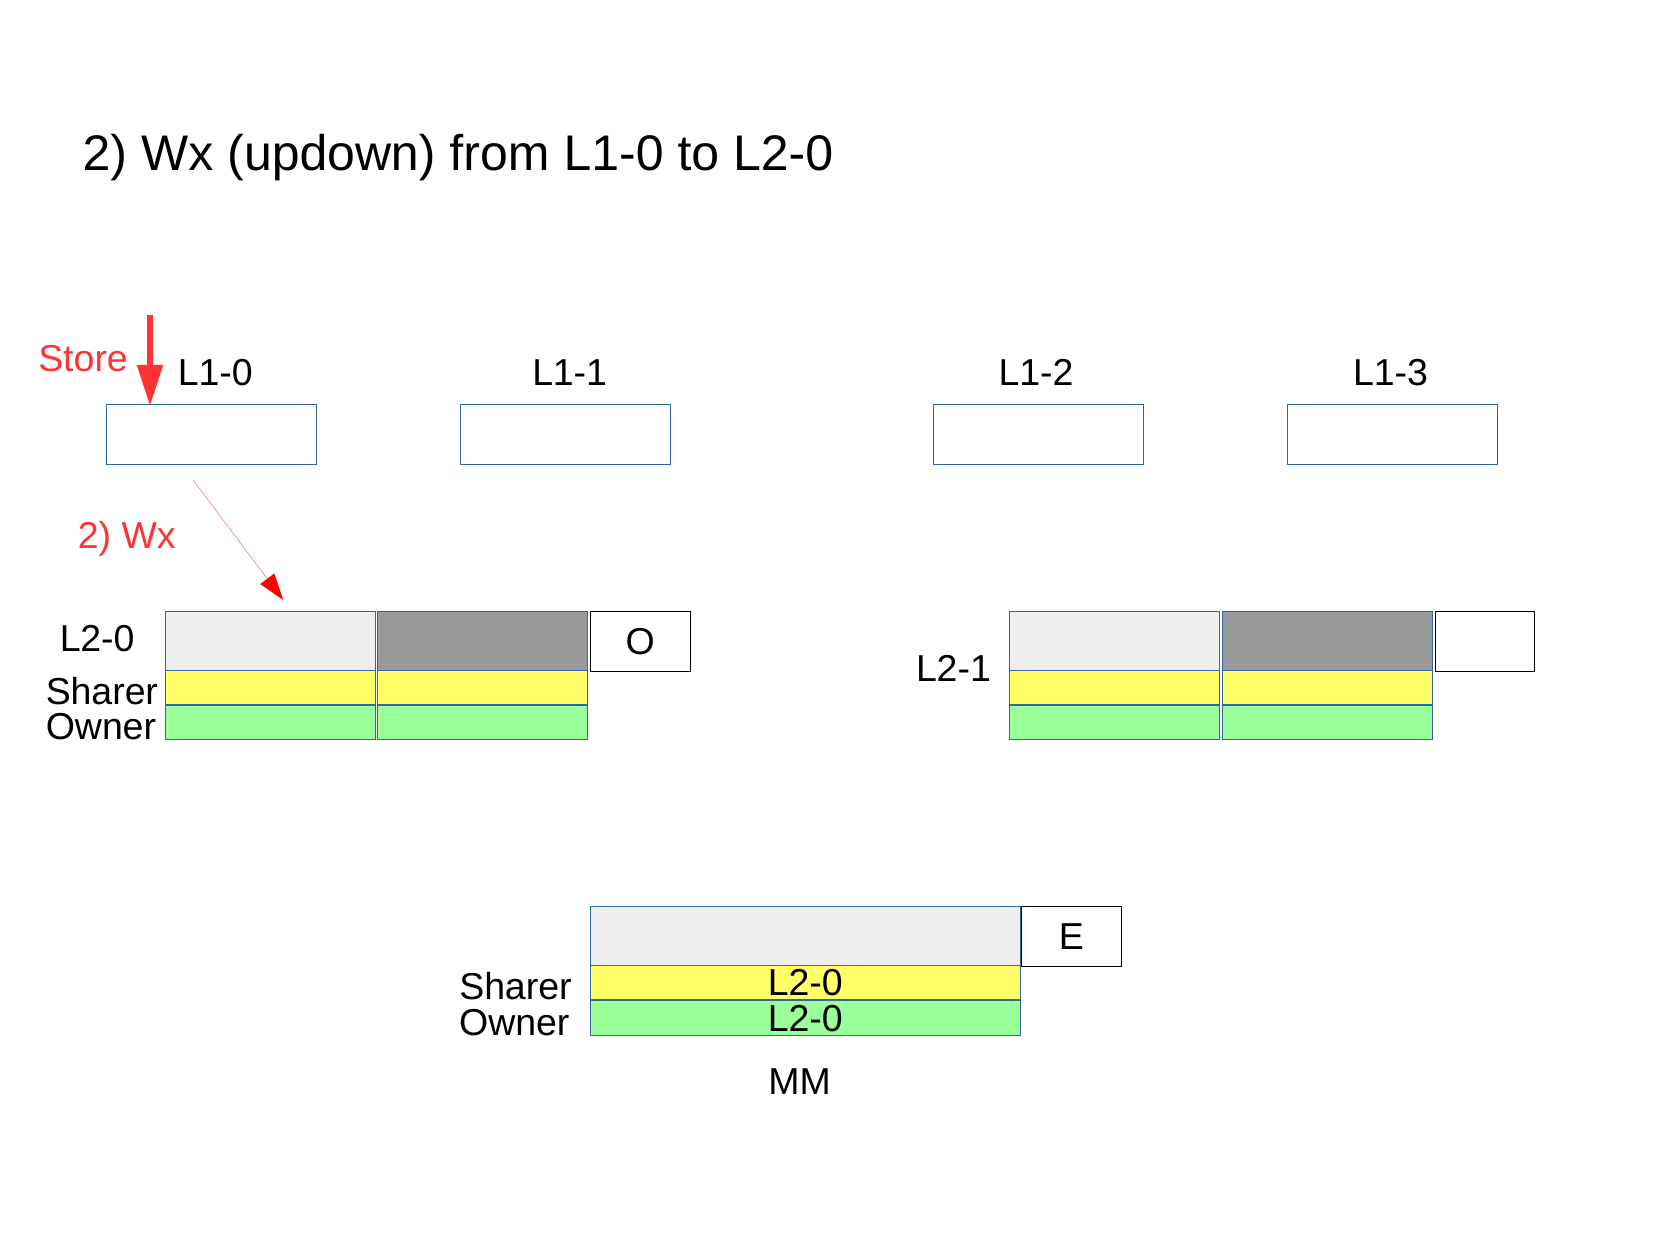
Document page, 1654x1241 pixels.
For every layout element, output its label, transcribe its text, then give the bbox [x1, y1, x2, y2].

text_box Store [23, 330, 144, 388]
text_box L1-0 [163, 344, 299, 402]
text_box [1009, 611, 1220, 740]
text_box Owner [444, 1016, 585, 1051]
text_box [590, 906, 1021, 965]
text_box L1-2 [983, 344, 1119, 402]
text_box [1287, 404, 1498, 465]
text_box Owner [31, 720, 171, 756]
text_box E [1021, 906, 1122, 967]
text_box [933, 404, 1144, 465]
text_box L2-0 [590, 965, 1021, 1000]
text_box [171, 611, 376, 740]
text_box MM [753, 1053, 889, 1111]
text_box L1-1 [517, 344, 653, 402]
text_box Sharer [444, 958, 587, 1016]
text_box L2-0 [45, 610, 181, 668]
text_box [377, 611, 588, 740]
text_box [460, 404, 671, 465]
title 2) Wx (updown) from L1-0 to L2-0 [82, 49, 1571, 257]
text_box 2) Wx [63, 507, 194, 564]
text_box Sharer [31, 662, 174, 720]
text_box O [590, 611, 691, 672]
text_box [1222, 611, 1433, 740]
text_box L2-0 [590, 1000, 1021, 1036]
text_box [1435, 611, 1535, 672]
text_box L2-1 [901, 639, 1037, 697]
text_box [106, 404, 317, 465]
text_box L1-3 [1338, 344, 1474, 402]
